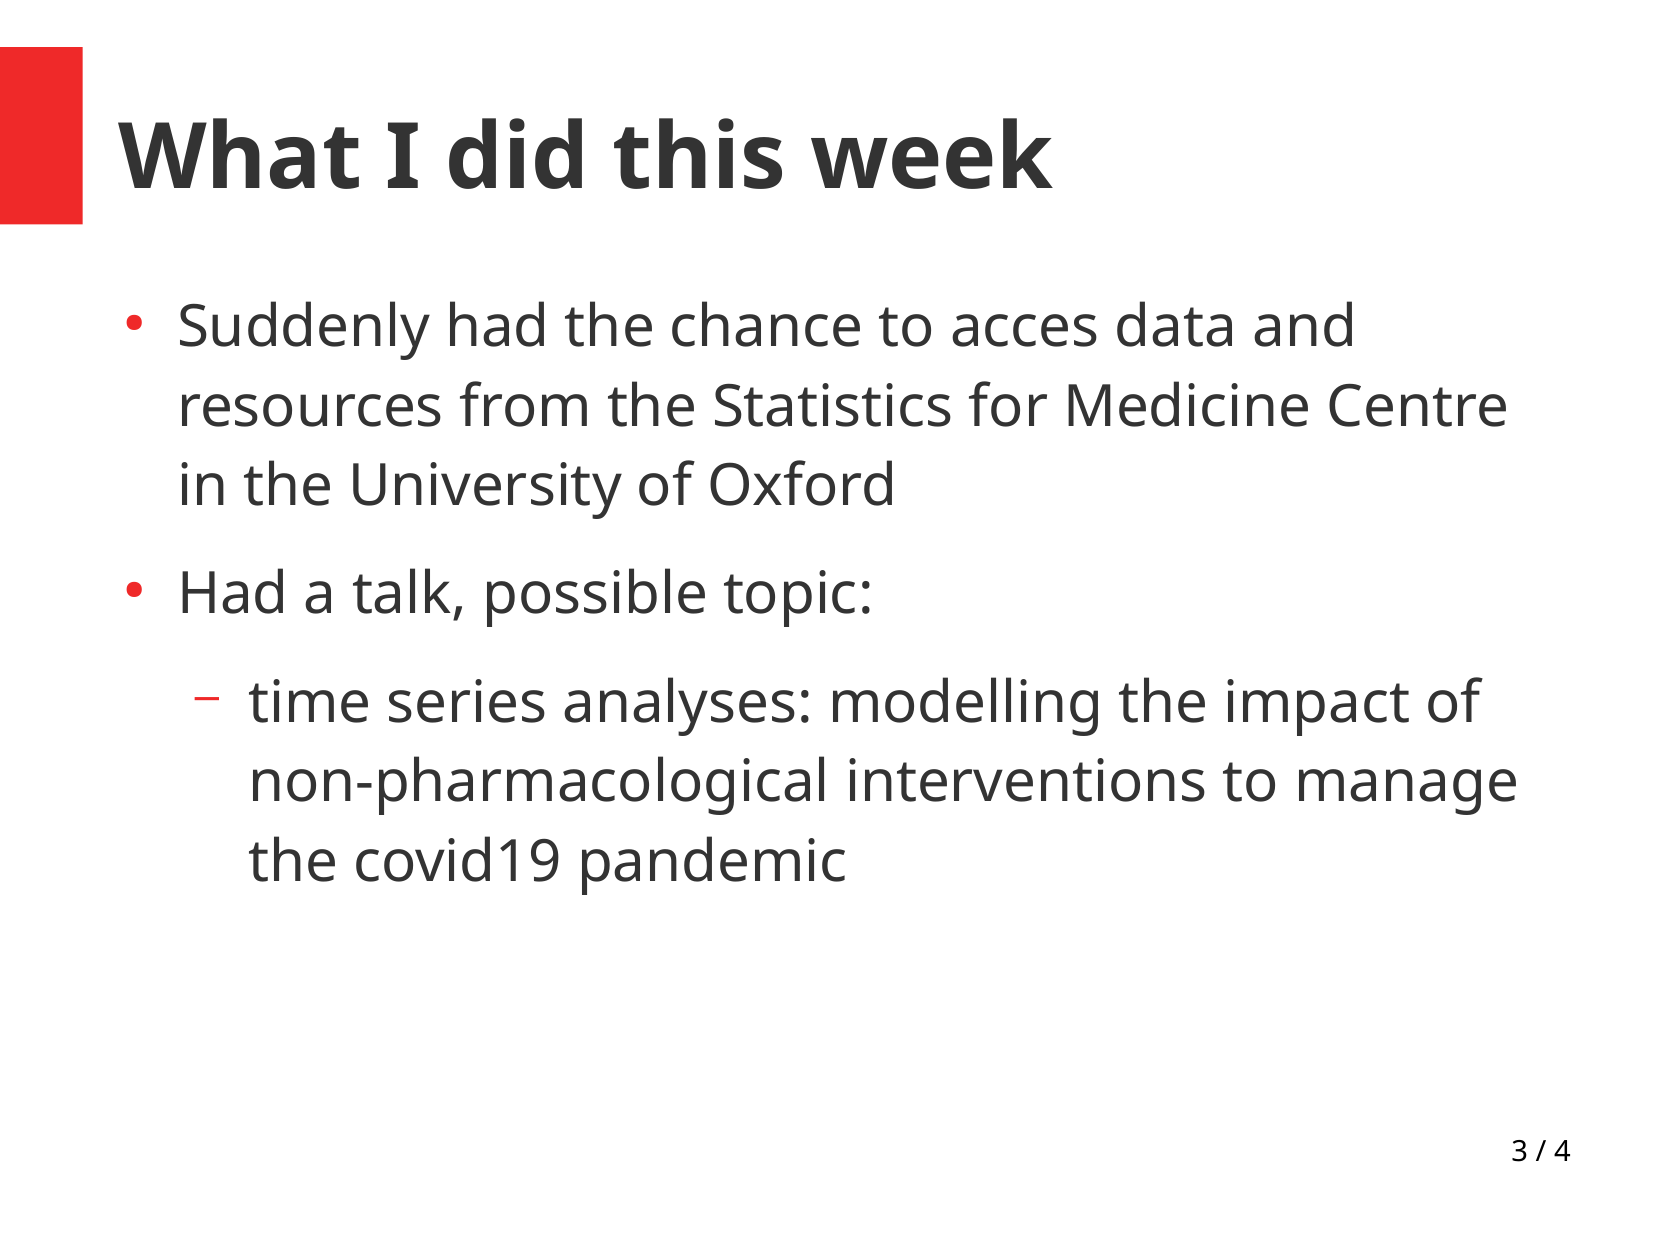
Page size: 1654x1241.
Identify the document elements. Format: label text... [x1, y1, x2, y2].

list Suddenly had the chance to acces data and resources from the Statistics for Medicine Centre in the University of Oxford Had a talk, possible topic: time series analyses: modelling the impact of non-pharmacological interventions to manage the covid19 pandemic [106, 284, 1548, 1004]
title What I did this week [118, 49, 1571, 257]
